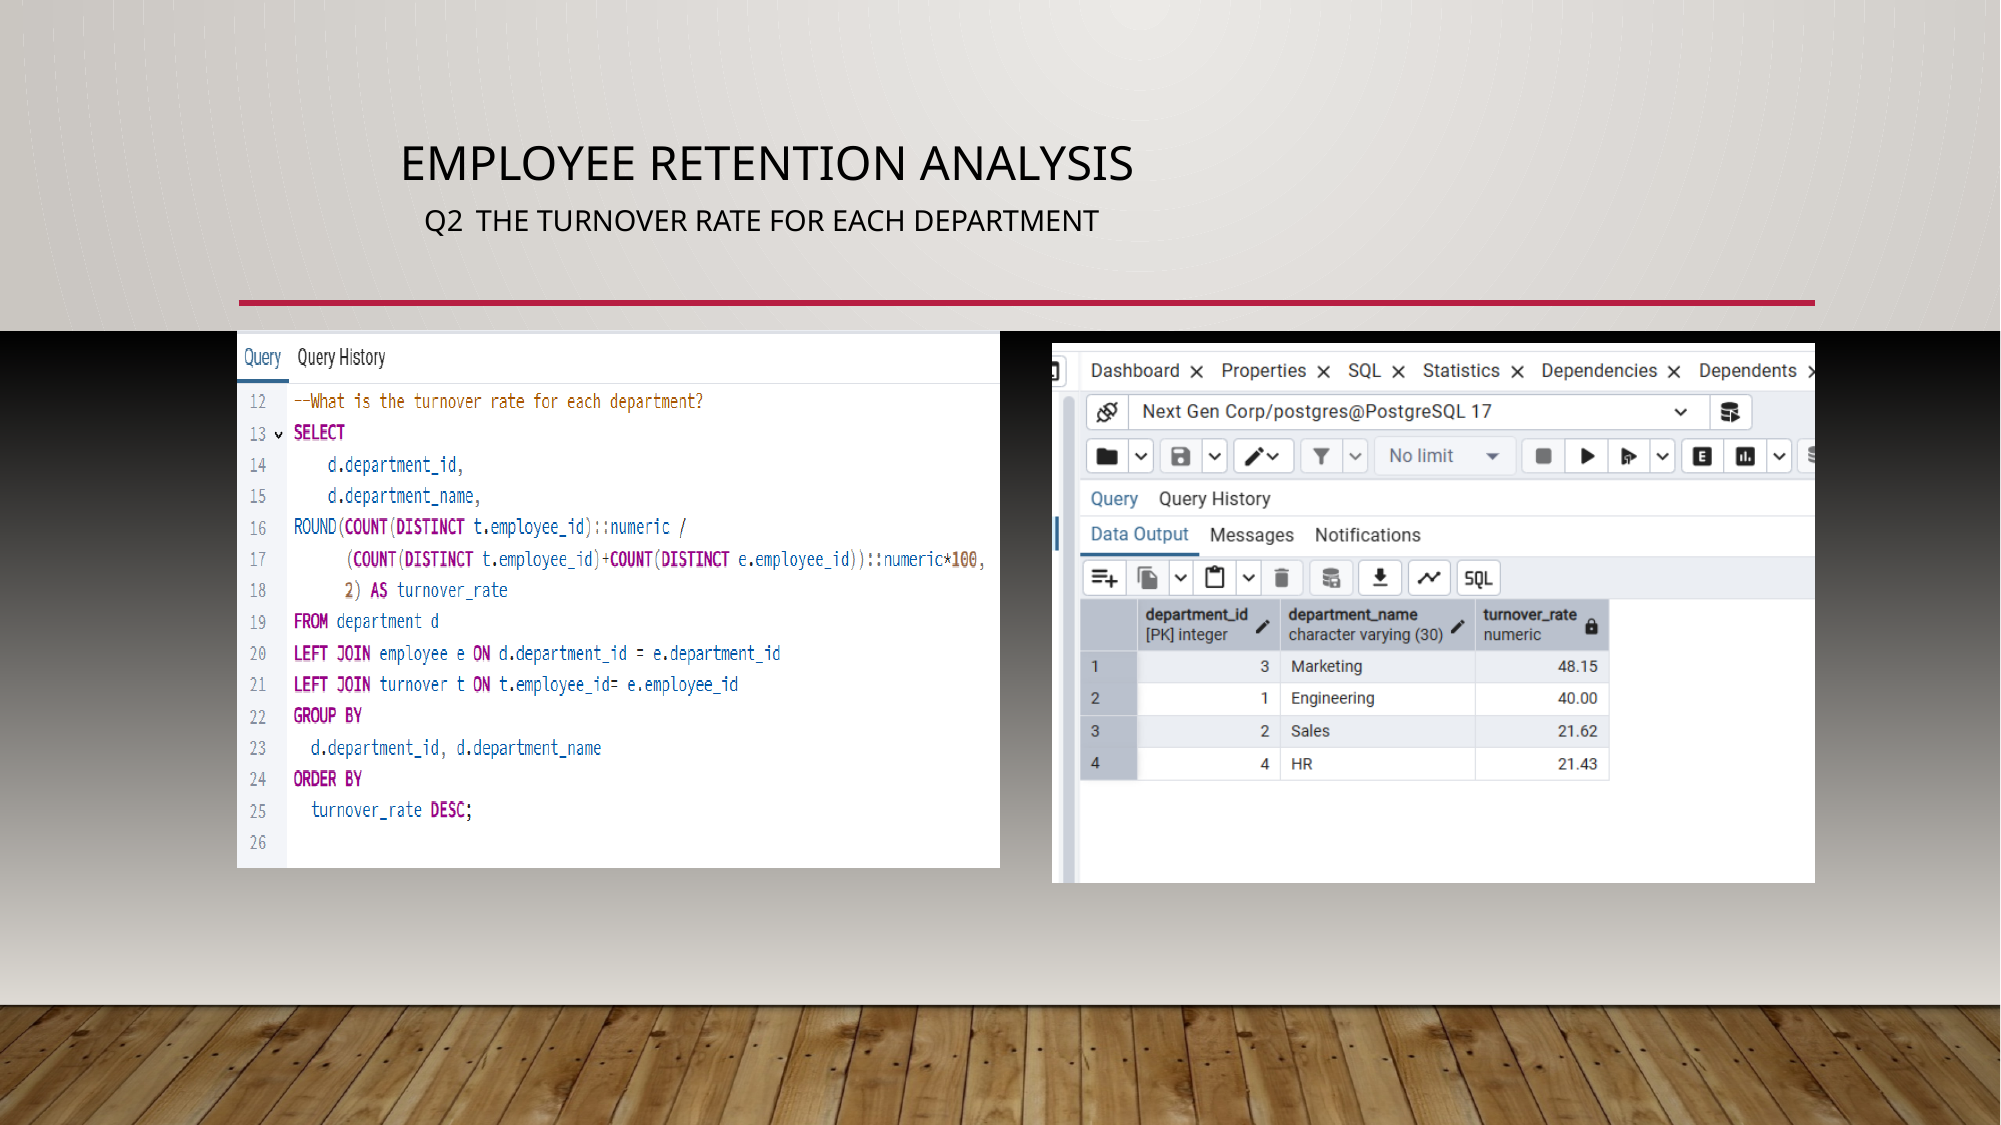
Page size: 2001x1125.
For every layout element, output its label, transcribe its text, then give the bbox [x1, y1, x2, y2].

title Employee Retention Analysis q2 The turnover rate for each department [237, 132, 1814, 306]
picture [1052, 343, 1815, 883]
picture [237, 330, 1000, 868]
